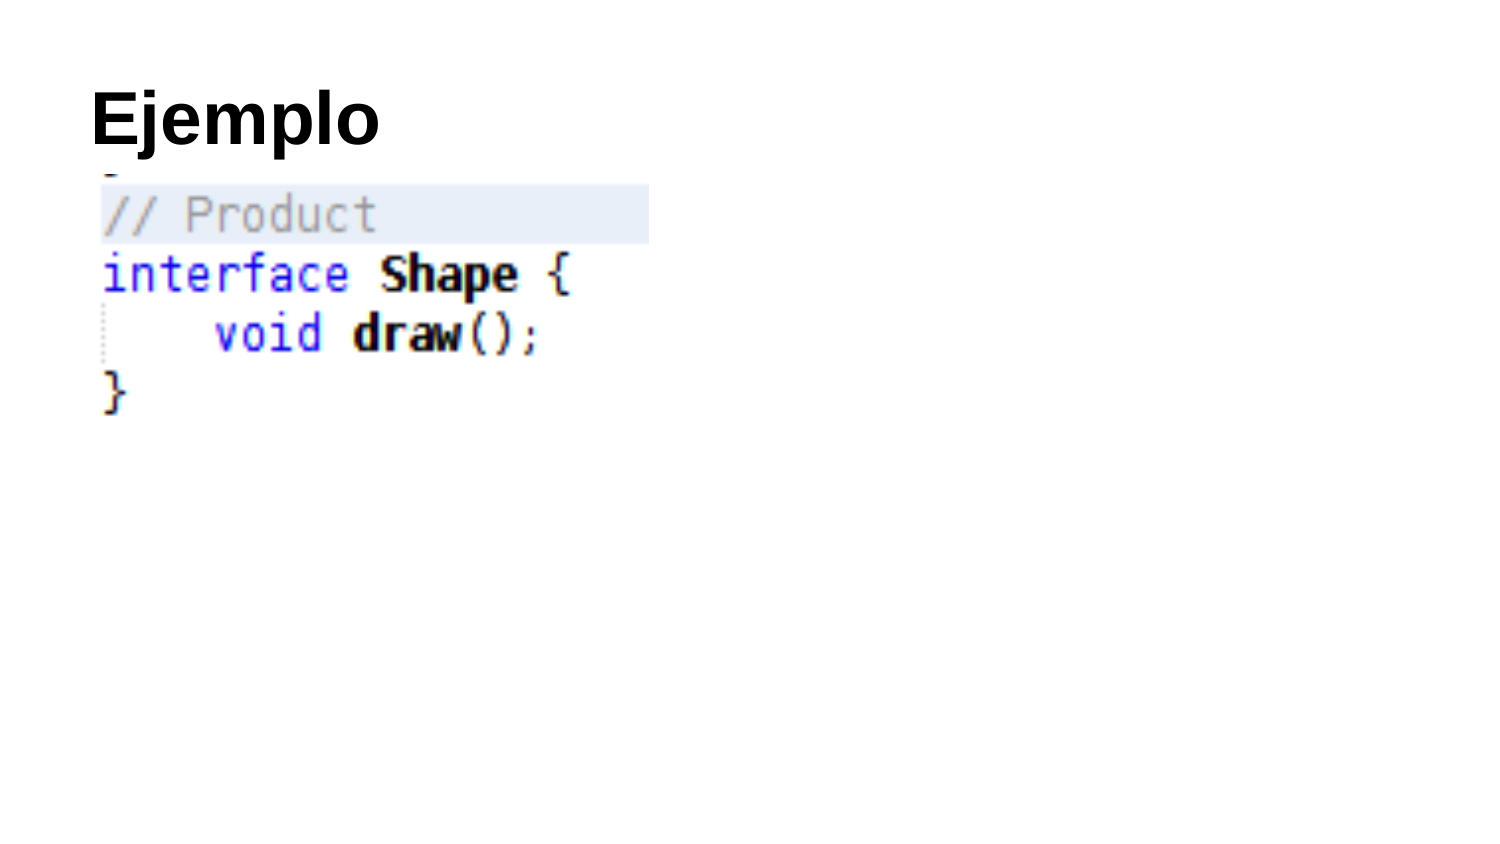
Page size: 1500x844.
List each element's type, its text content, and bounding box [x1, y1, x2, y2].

title Ejemplo [75, 33, 1425, 175]
picture [75, 174, 649, 424]
